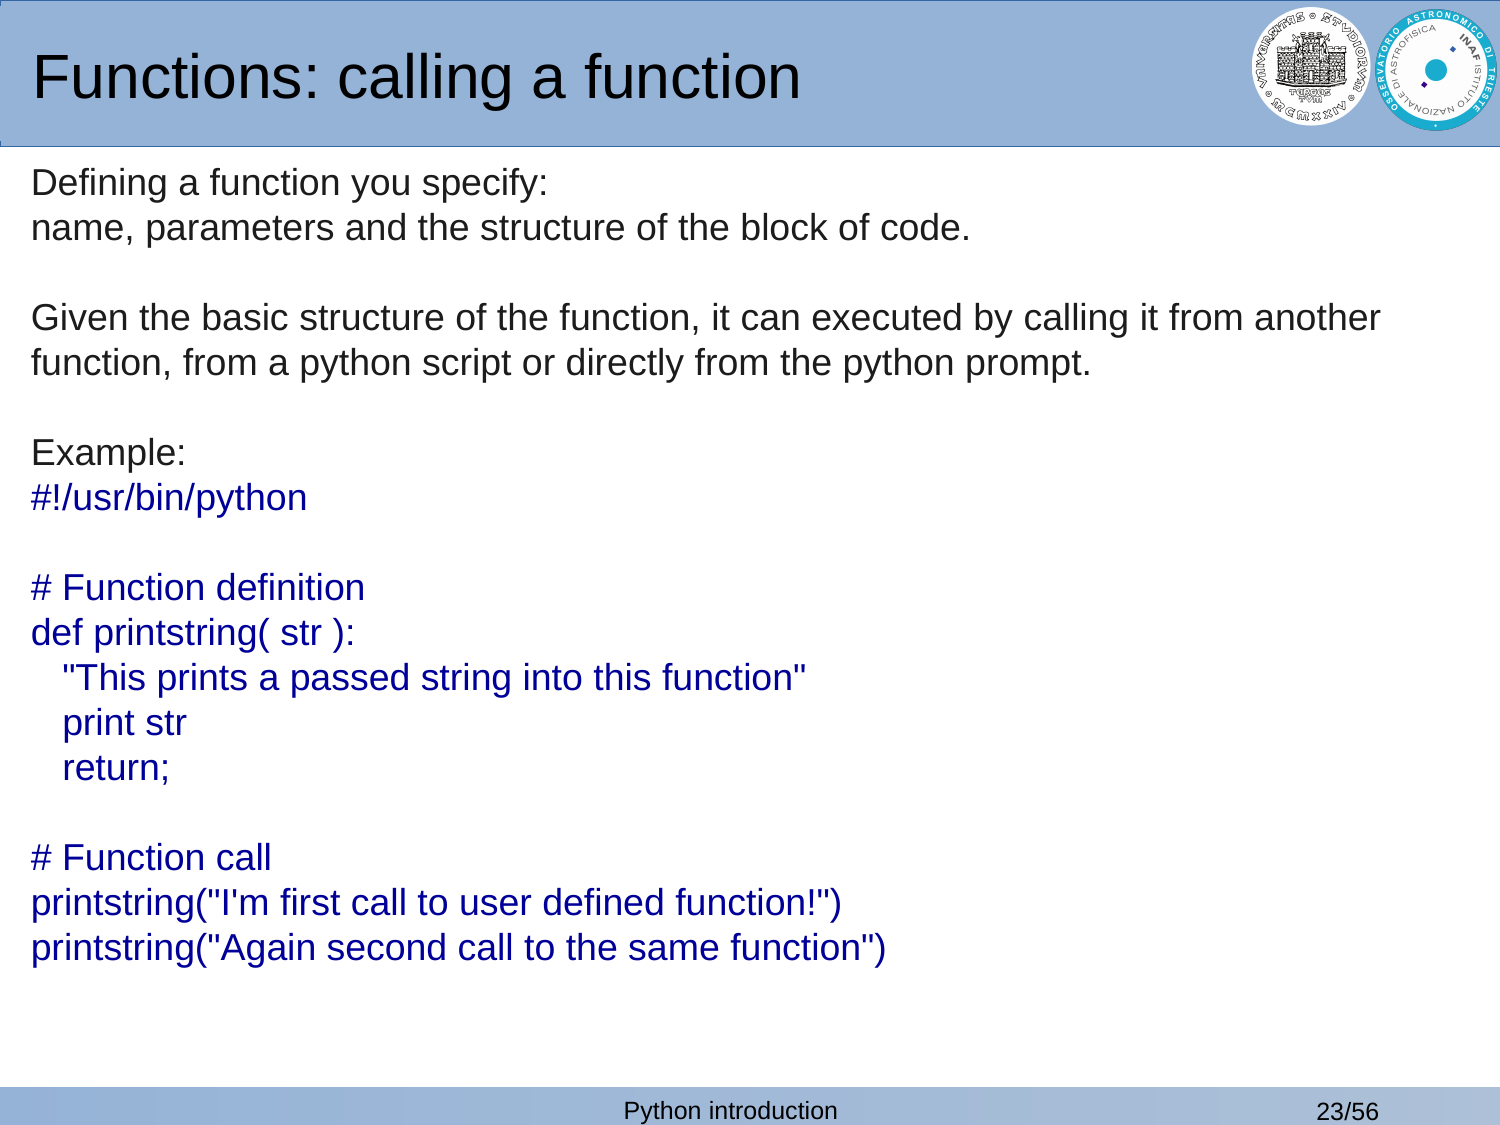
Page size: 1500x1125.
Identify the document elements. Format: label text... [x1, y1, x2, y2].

list Defining a function you specify: name, parameters and the structure of the block of code. Given the basic structure of the function, it can executed by calling it from another function, from a python script or directly from the python prompt. Example: #!/usr/bin/python # Function definition def printstring( str ): "This prints a passed string into this function" print str return; # Function call printstring("I'm first call to user defined function!") printstring("Again second call to the same function") [16, 150, 1462, 1065]
text_box Functions: calling a function [0, 5, 1243, 141]
picture [1252, 0, 1500, 156]
